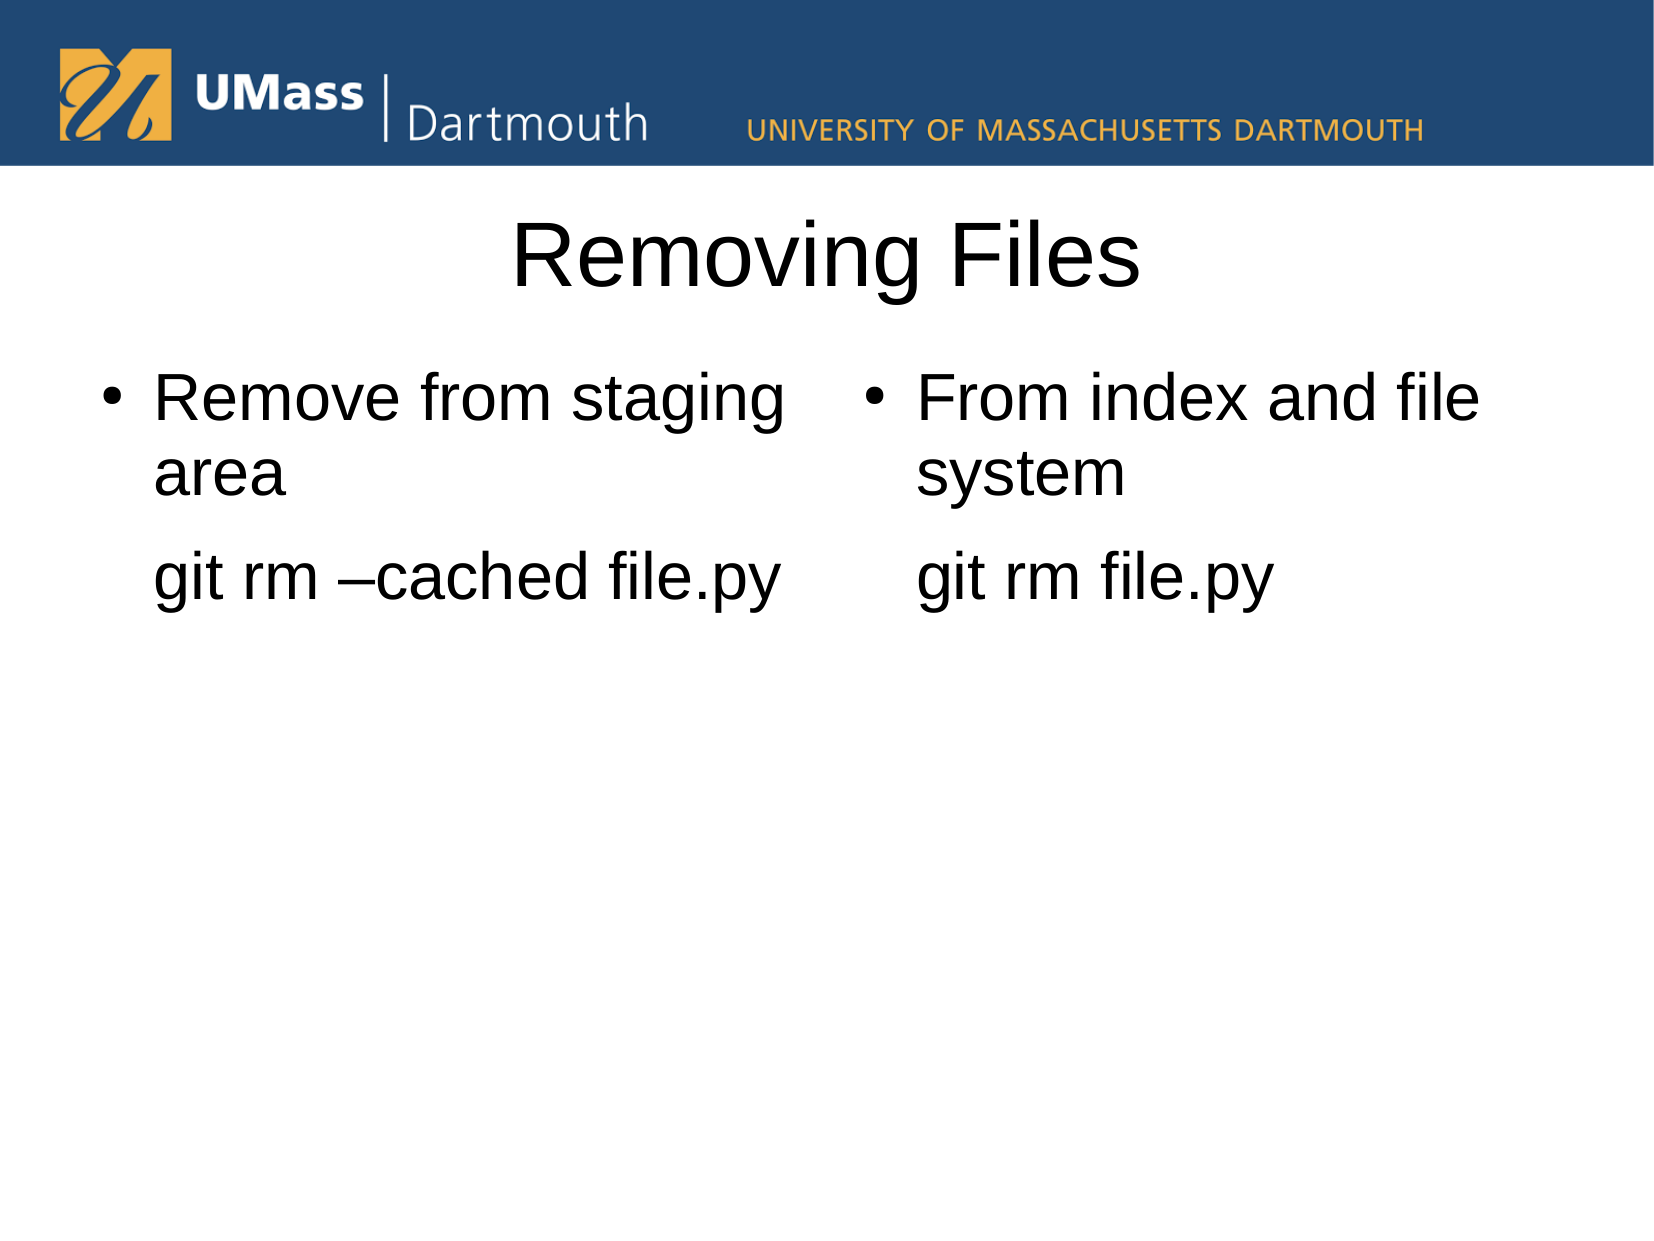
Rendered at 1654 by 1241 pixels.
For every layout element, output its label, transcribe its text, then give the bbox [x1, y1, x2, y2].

title Removing Files [82, 180, 1571, 331]
list From index and file system git rm file.py [845, 360, 1572, 1010]
list Remove from staging area git rm –cached file.py [82, 360, 809, 1010]
picture [0, 0, 1654, 166]
